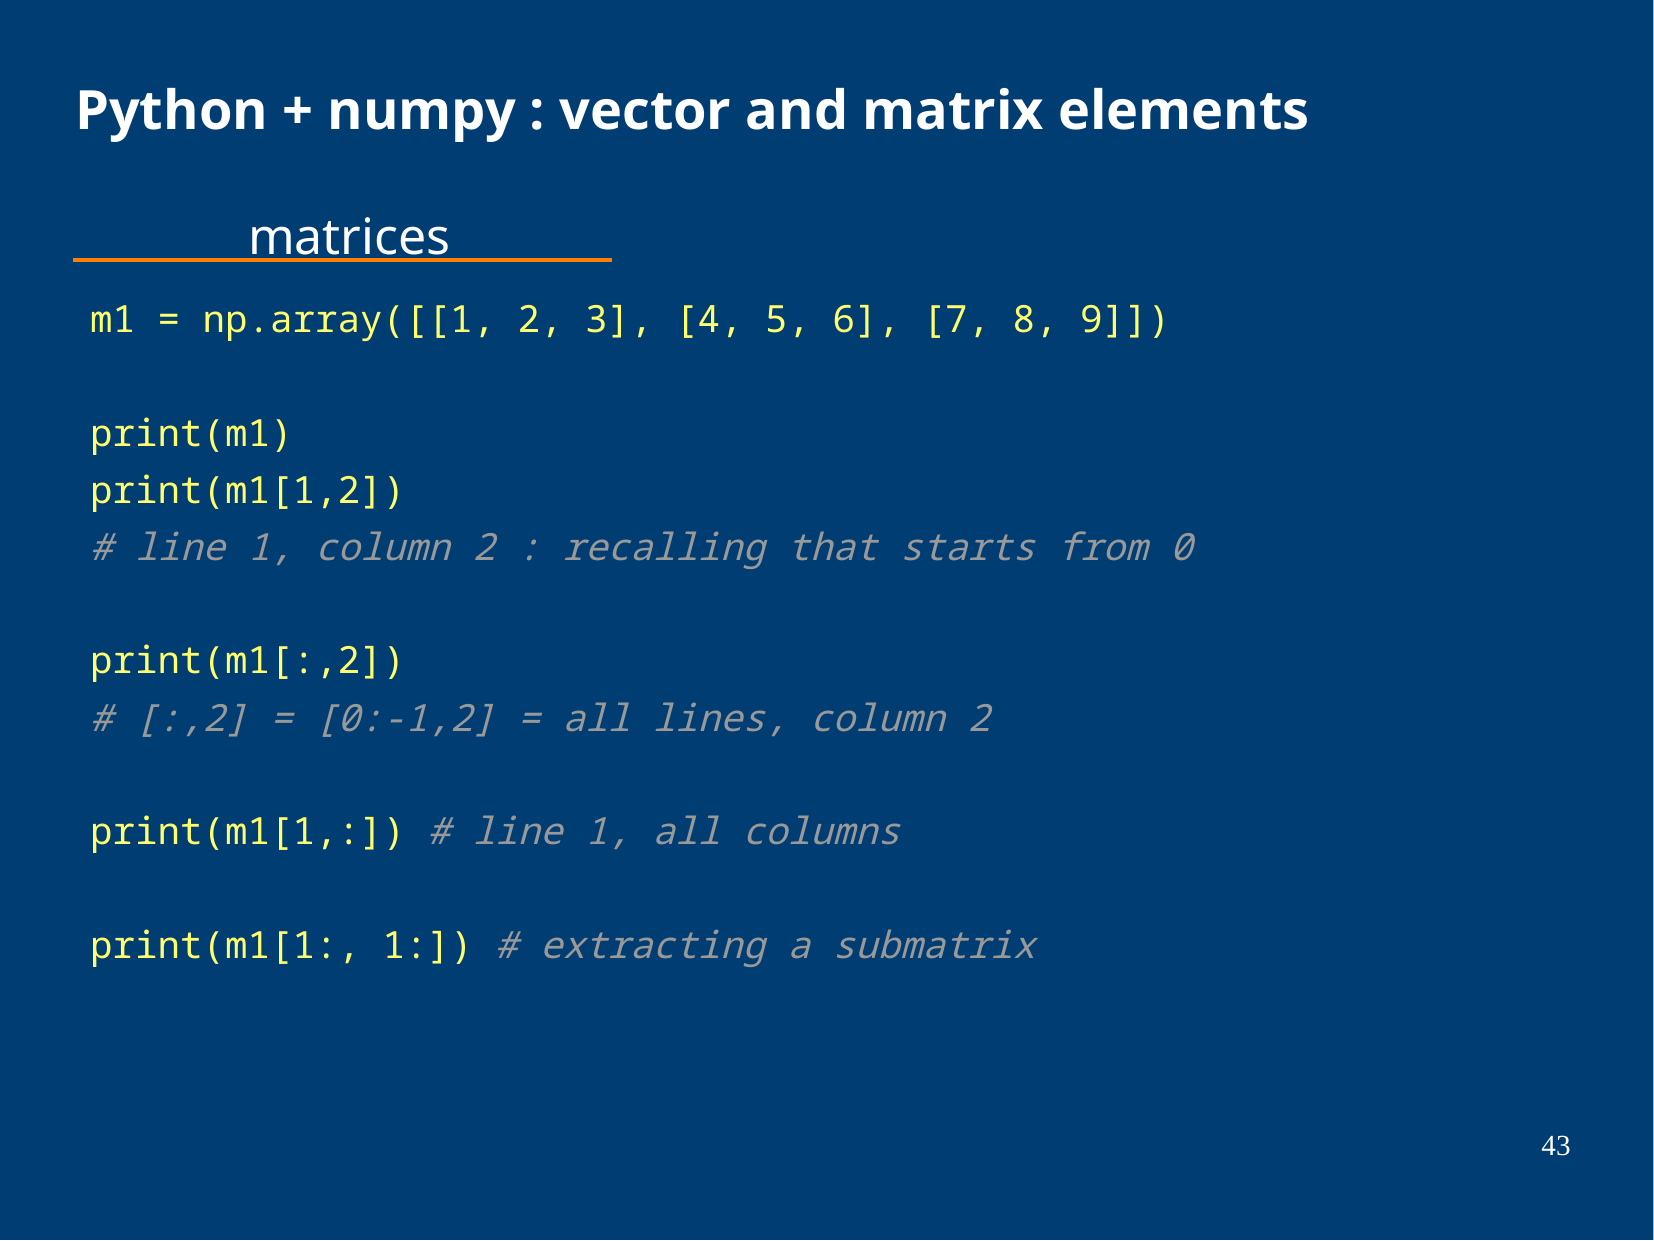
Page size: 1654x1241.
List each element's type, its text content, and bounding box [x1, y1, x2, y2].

text_box Python + numpy : vector and matrix elements [60, 64, 1576, 167]
text_box m1 = np.array([[1, 2, 3], [4, 5, 6], [7, 8, 9]]) print(m1) print(m1[1,2]) # line 1, column 2 : recalling that starts from 0 print(m1[:,2]) # [:,2] = [0:-1,2] = all lines, column 2 print(m1[1,:]) # line 1, all columns print(m1[1:, 1:]) # extracting a submatrix [75, 285, 1585, 1088]
text_box matrices [233, 262, 575, 270]
text_box matrices [233, 193, 575, 258]
